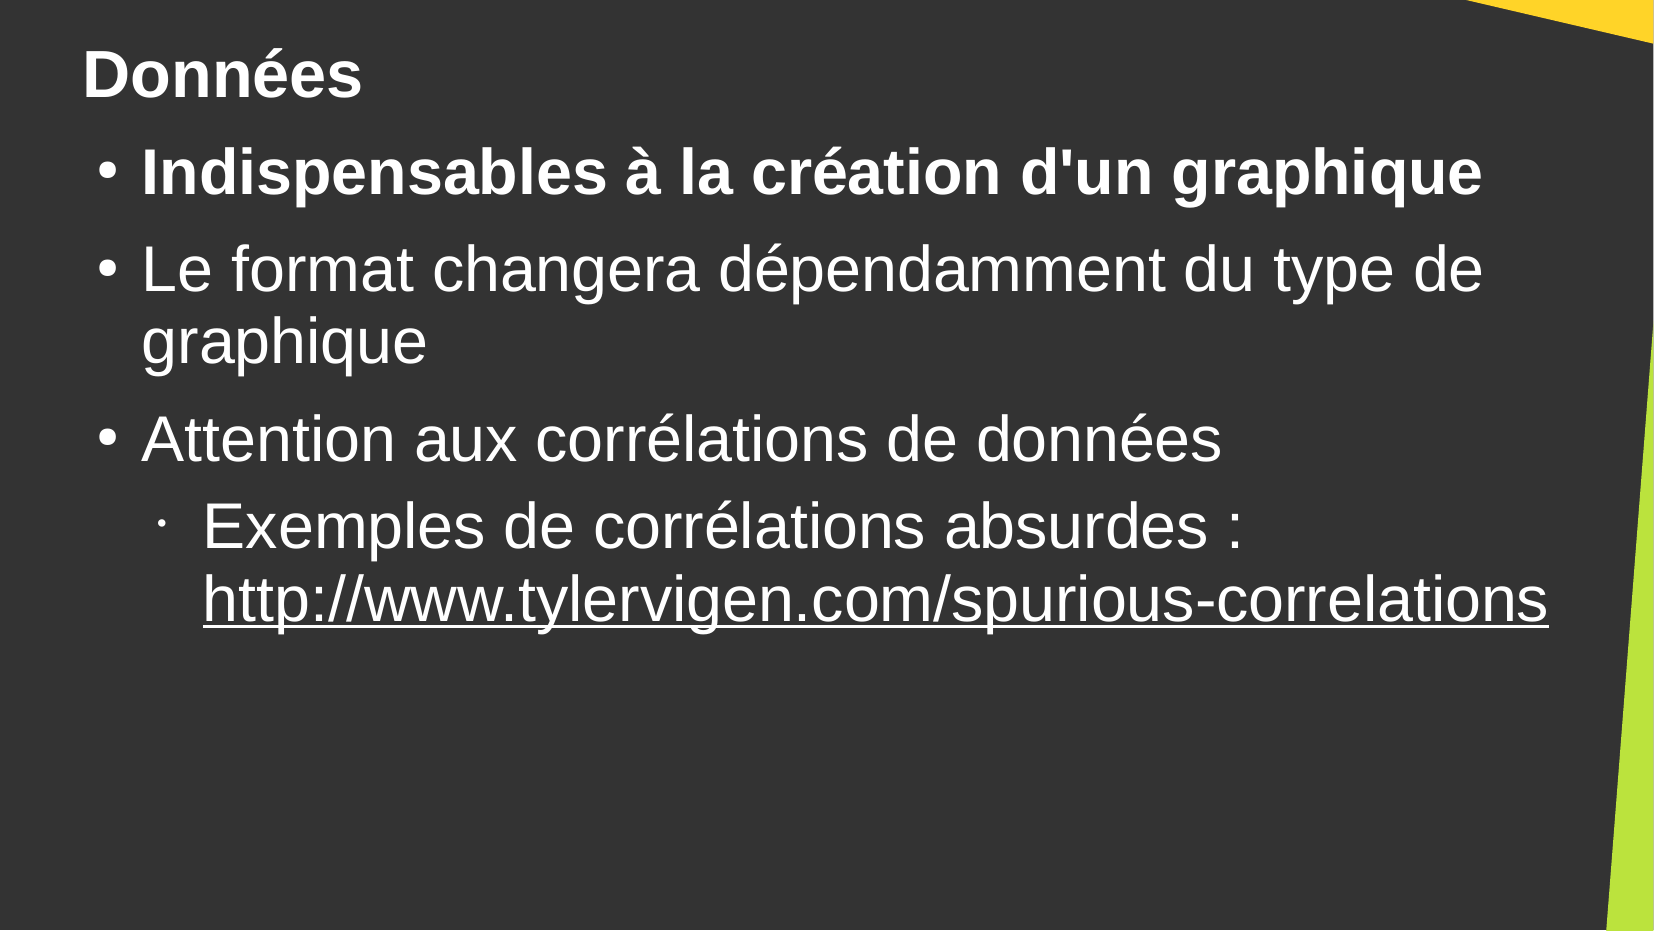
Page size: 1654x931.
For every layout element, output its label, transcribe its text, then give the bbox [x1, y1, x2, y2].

text_box [1606, 314, 1654, 931]
title Données [82, 37, 1571, 115]
text_box [1466, 0, 1654, 44]
list Indispensables à la création d'un graphique Le format changera dépendamment du type de graphique Attention aux corrélations de données Exemples de corrélations absurdes : http://www.tylervigen.com/spurious-correlations [80, 135, 1560, 638]
